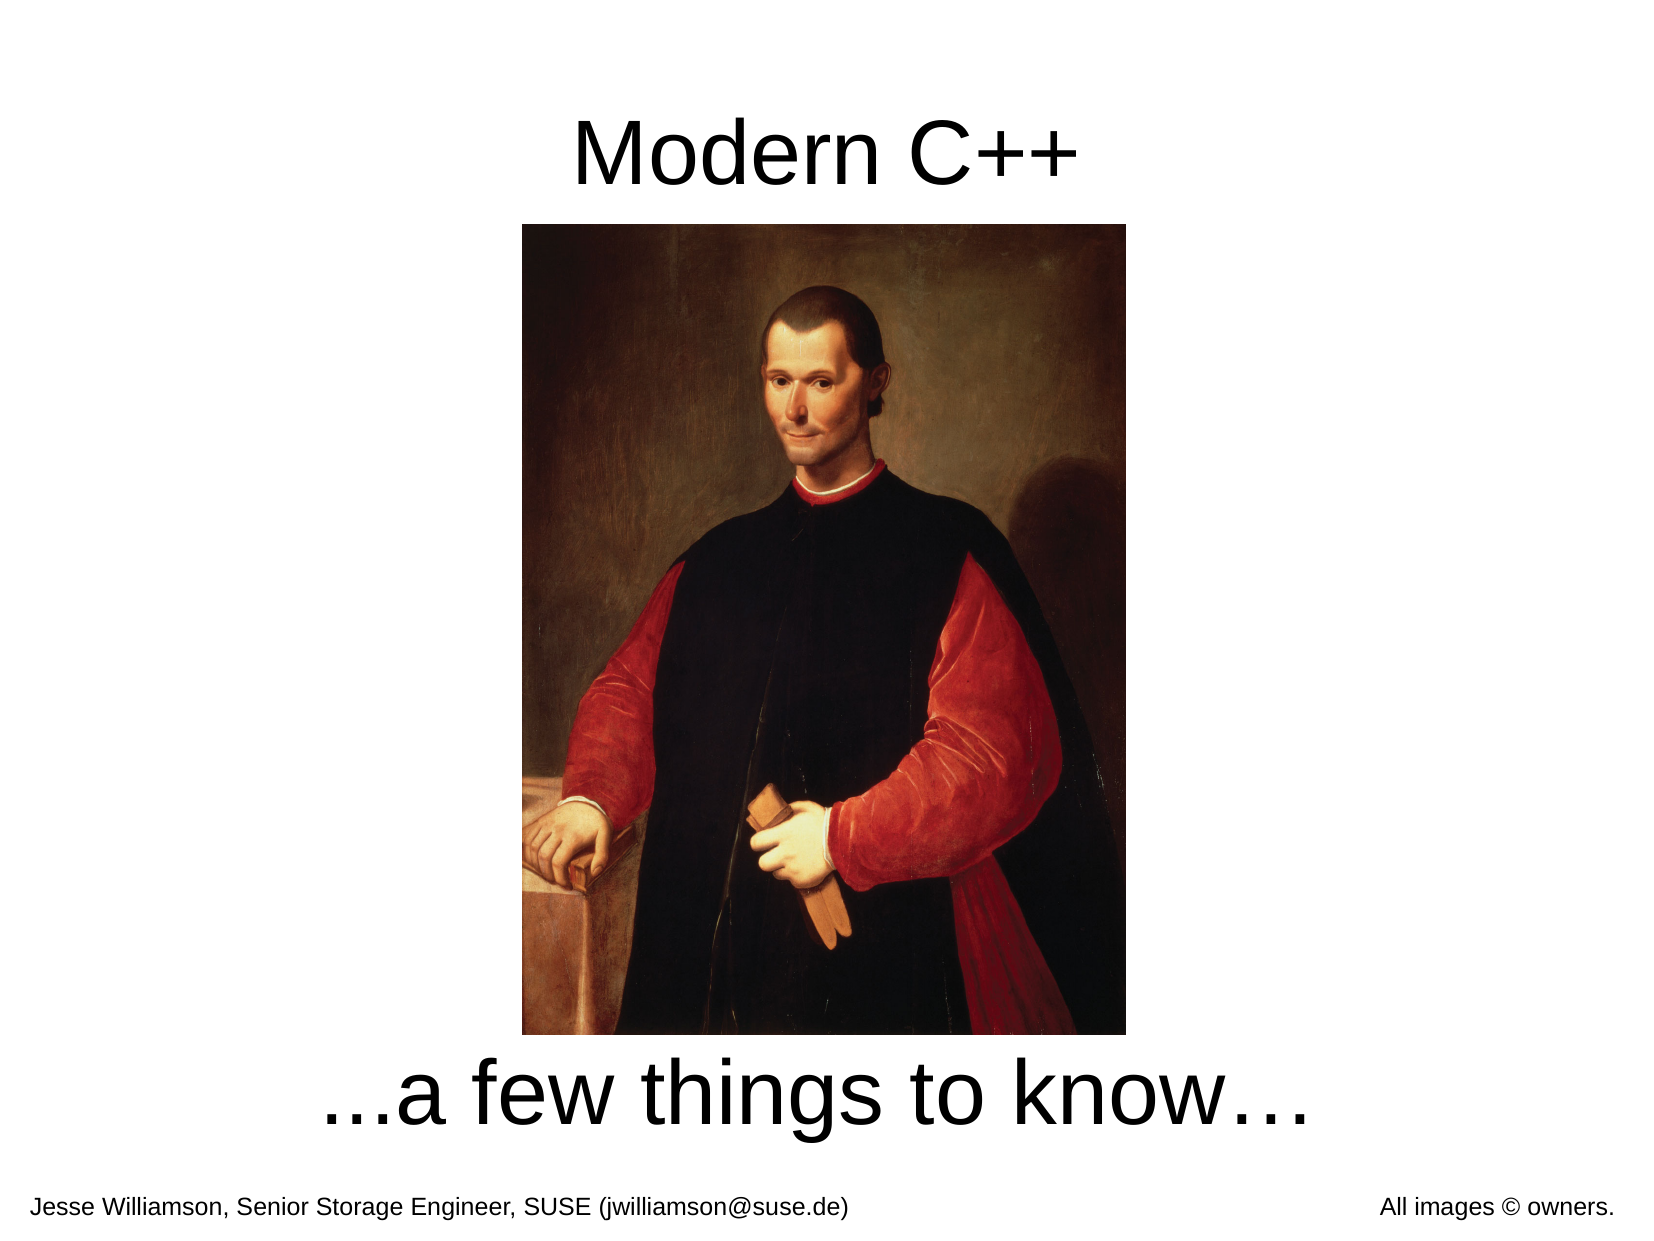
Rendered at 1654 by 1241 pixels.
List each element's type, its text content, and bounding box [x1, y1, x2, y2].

text_box All images © owners. [1365, 1185, 1631, 1228]
title ...a few things to know… [75, 990, 1564, 1196]
text_box Jesse Williamson, Senior Storage Engineer, SUSE (jwilliamson@suse.de) [15, 1185, 867, 1228]
title Modern C++ [82, 49, 1571, 257]
picture [522, 224, 1126, 990]
